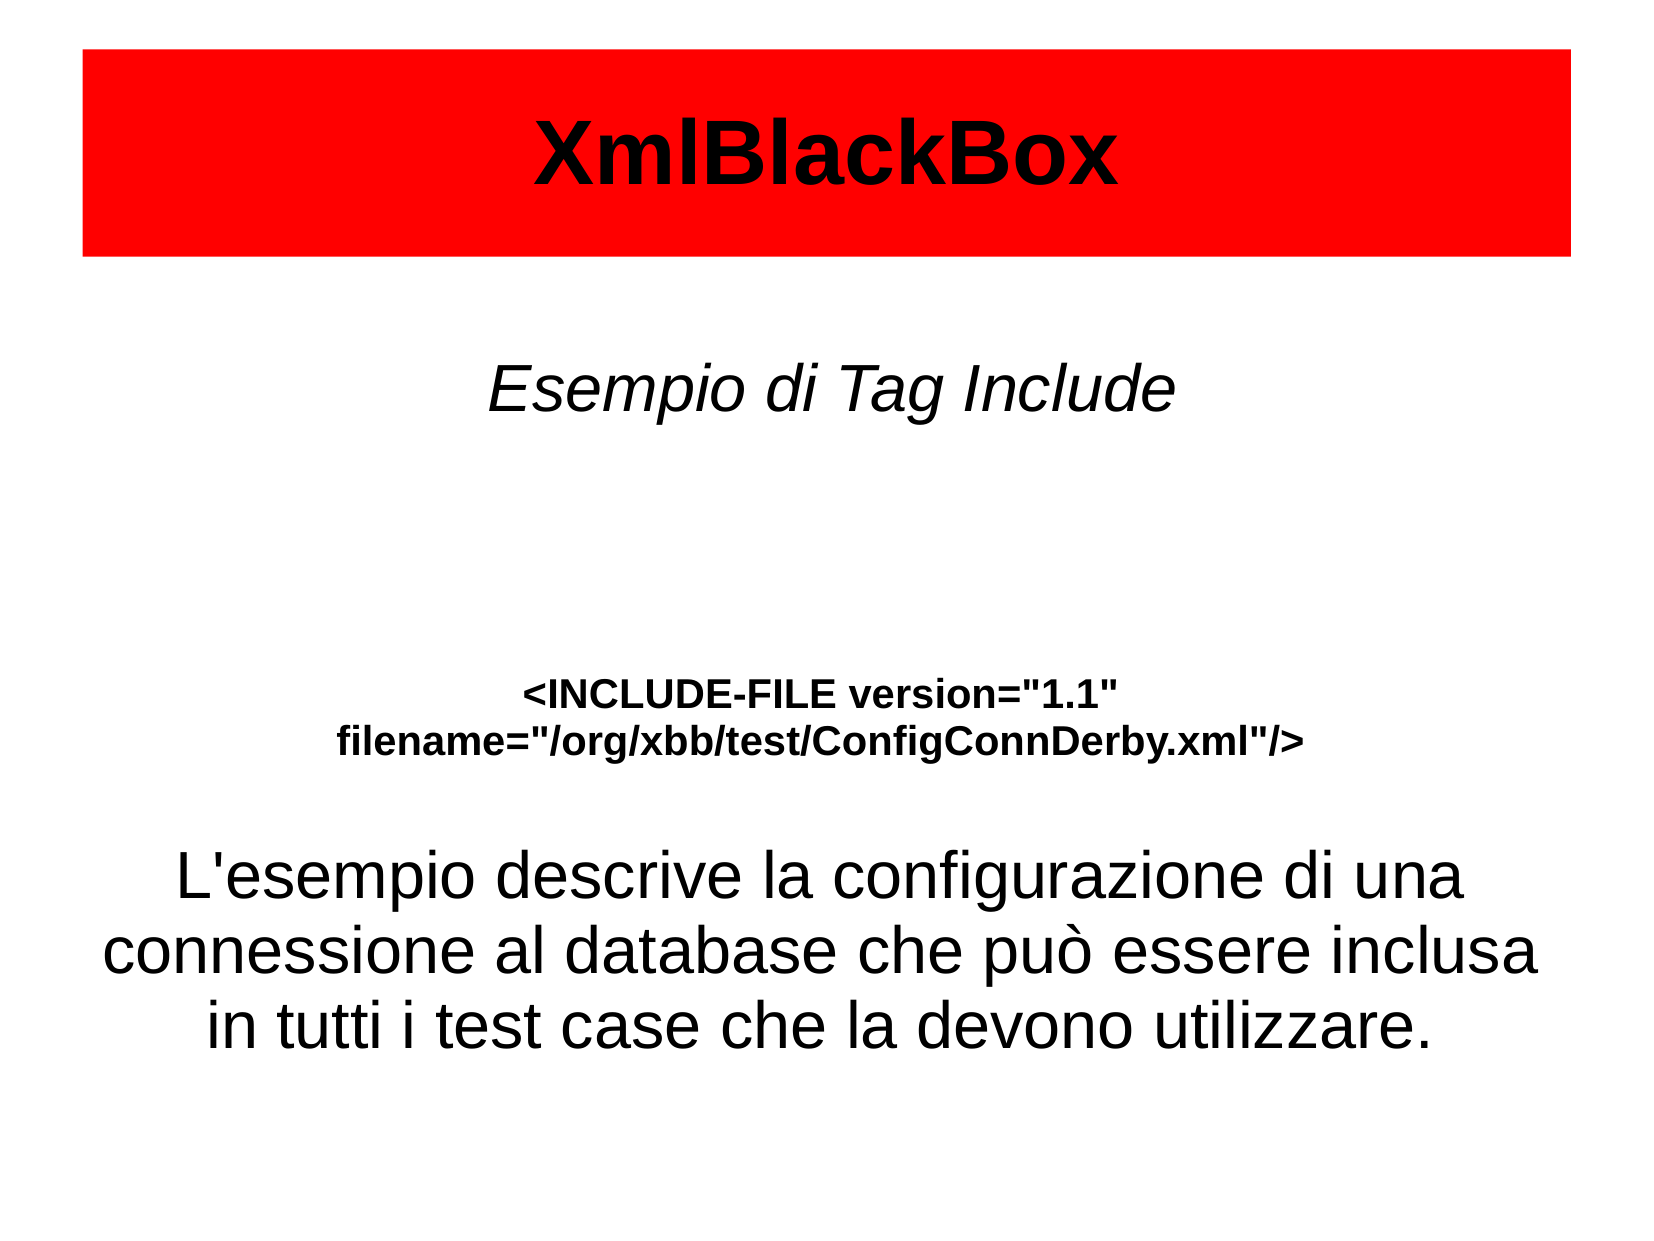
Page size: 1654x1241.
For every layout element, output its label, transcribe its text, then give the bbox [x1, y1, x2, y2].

title XmlBlackBox [82, 49, 1571, 257]
subtitle <INCLUDE-FILE version="1.1" filename="/org/xbb/test/ConfigConnDerby.xml"/> L'esempio descrive la configurazione di una connessione al database che può essere inclusa in tutti i test case che la devono utilizzare. [76, 581, 1565, 1152]
text_box Esempio di Tag Include [88, 295, 1577, 482]
